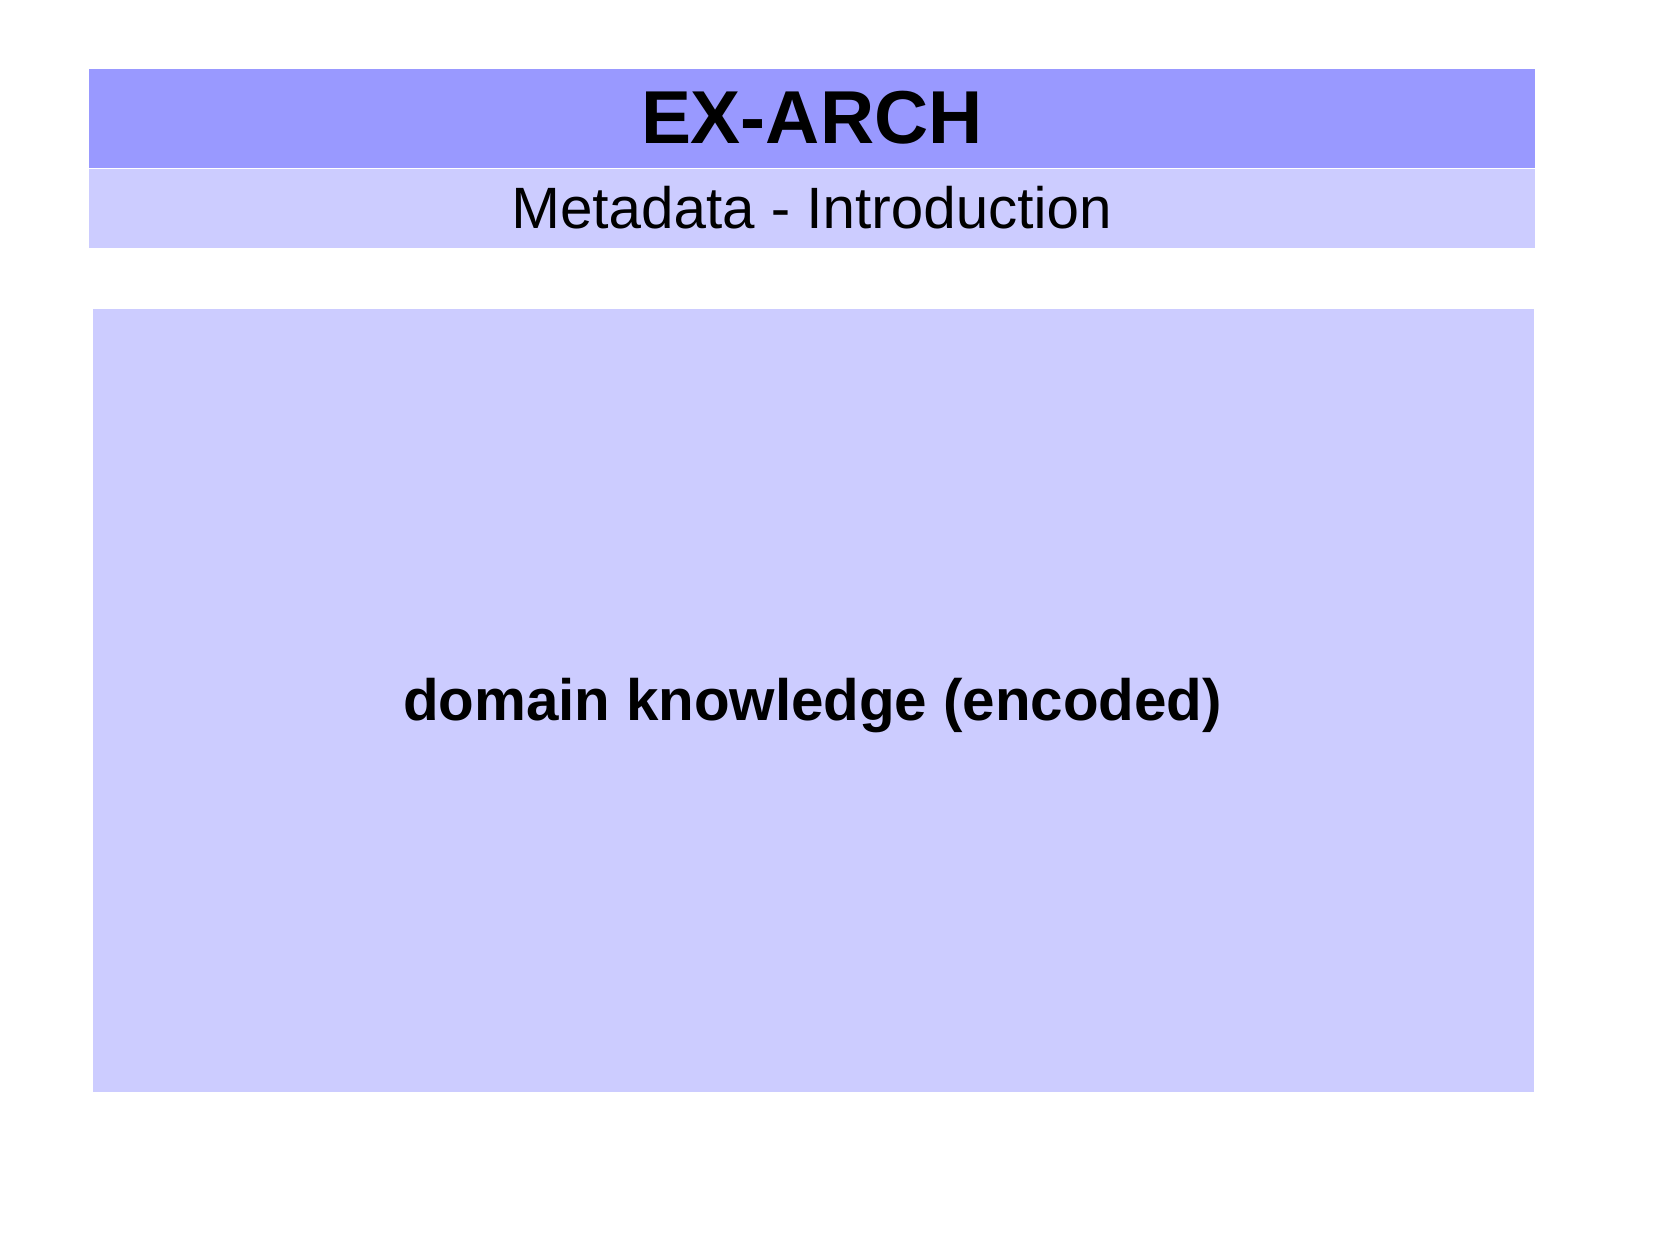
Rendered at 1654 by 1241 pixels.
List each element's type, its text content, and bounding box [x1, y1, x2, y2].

table_cell Metadata - Introduction [89, 169, 1535, 248]
table_header domain knowledge (encoded) [93, 309, 1534, 1092]
table_header EX-ARCH [89, 69, 1535, 168]
